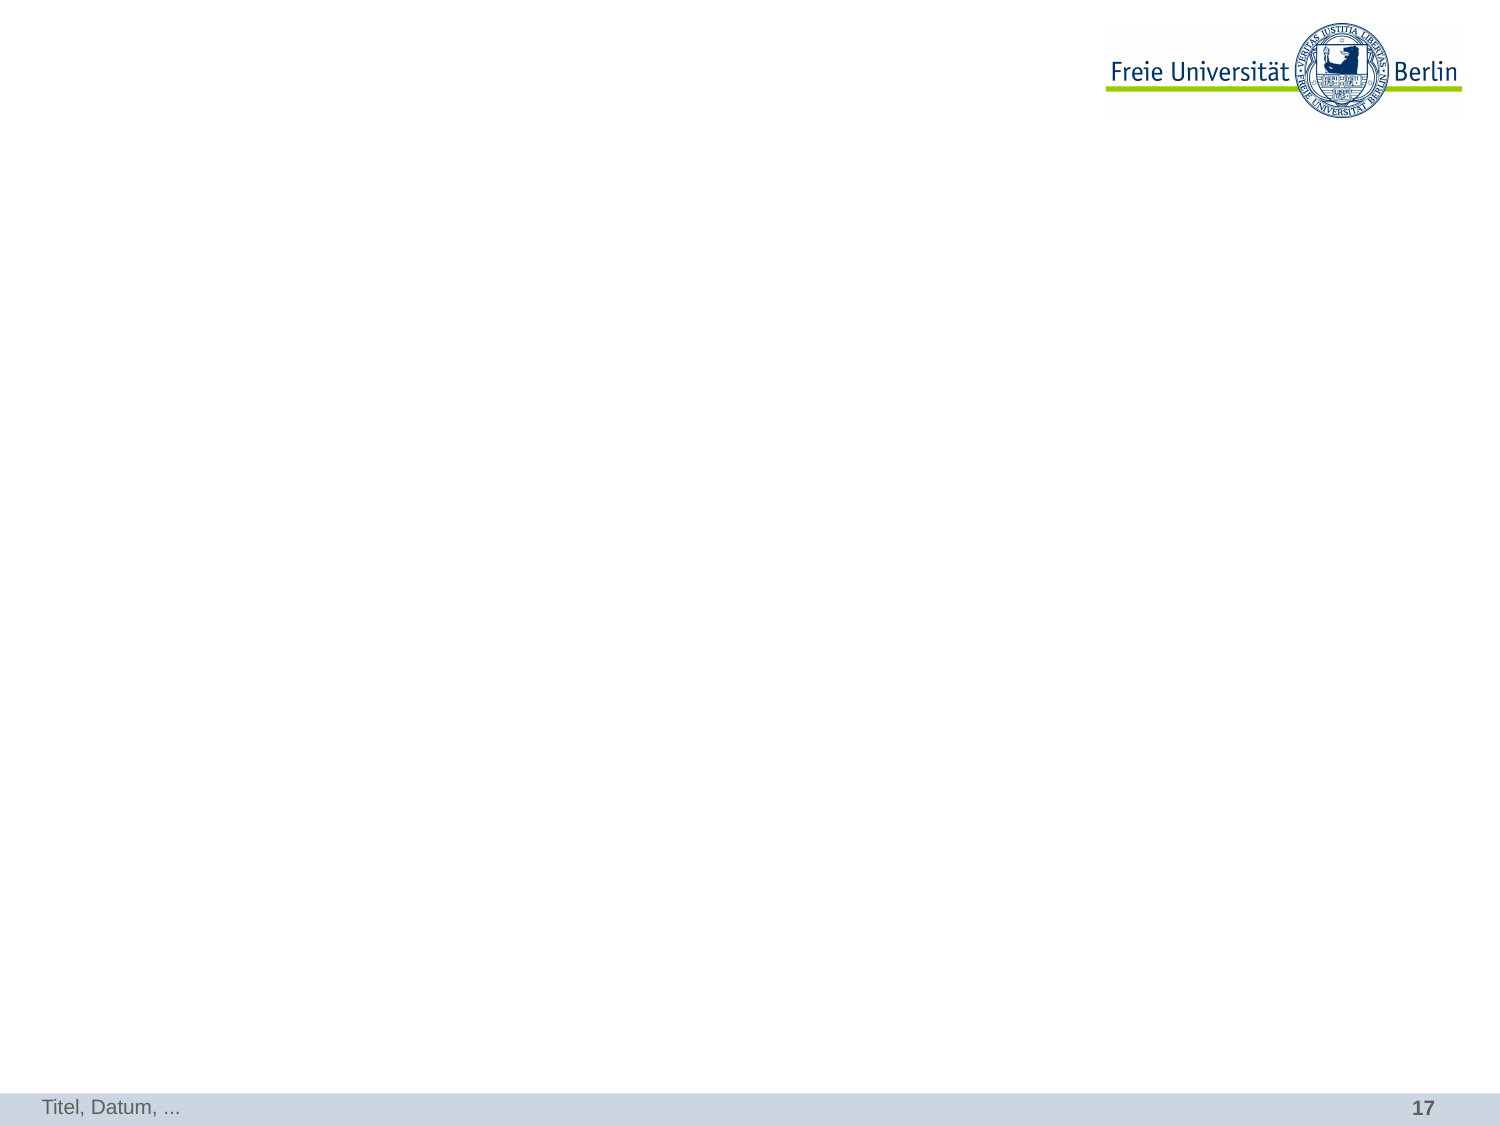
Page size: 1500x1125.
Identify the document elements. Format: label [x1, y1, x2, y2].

picture [1106, 23, 1462, 118]
